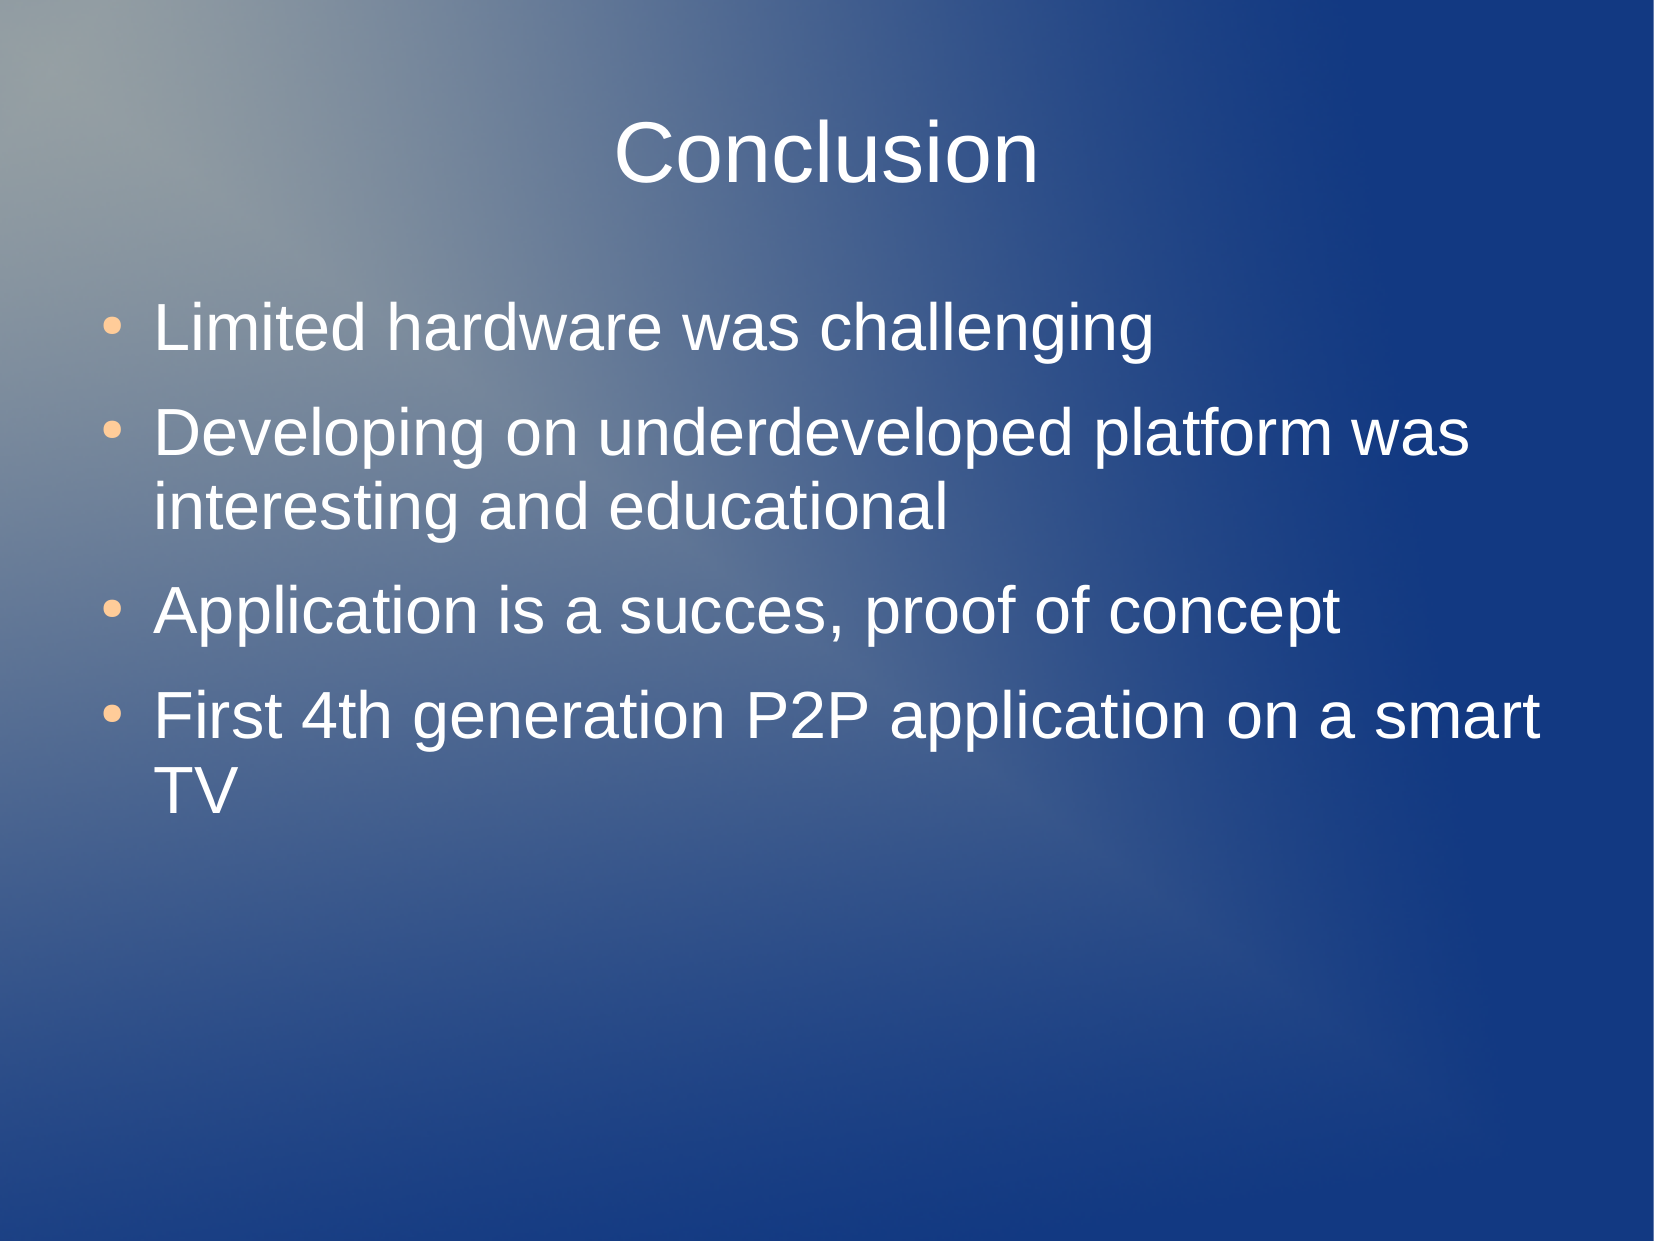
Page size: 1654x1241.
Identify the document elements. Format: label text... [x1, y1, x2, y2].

list Limited hardware was challenging Developing on underdeveloped platform was interesting and educational Application is a succes, proof of concept First 4th generation P2P application on a smart TV [82, 290, 1571, 1010]
picture [0, 0, 1654, 1241]
title Conclusion [82, 49, 1571, 257]
